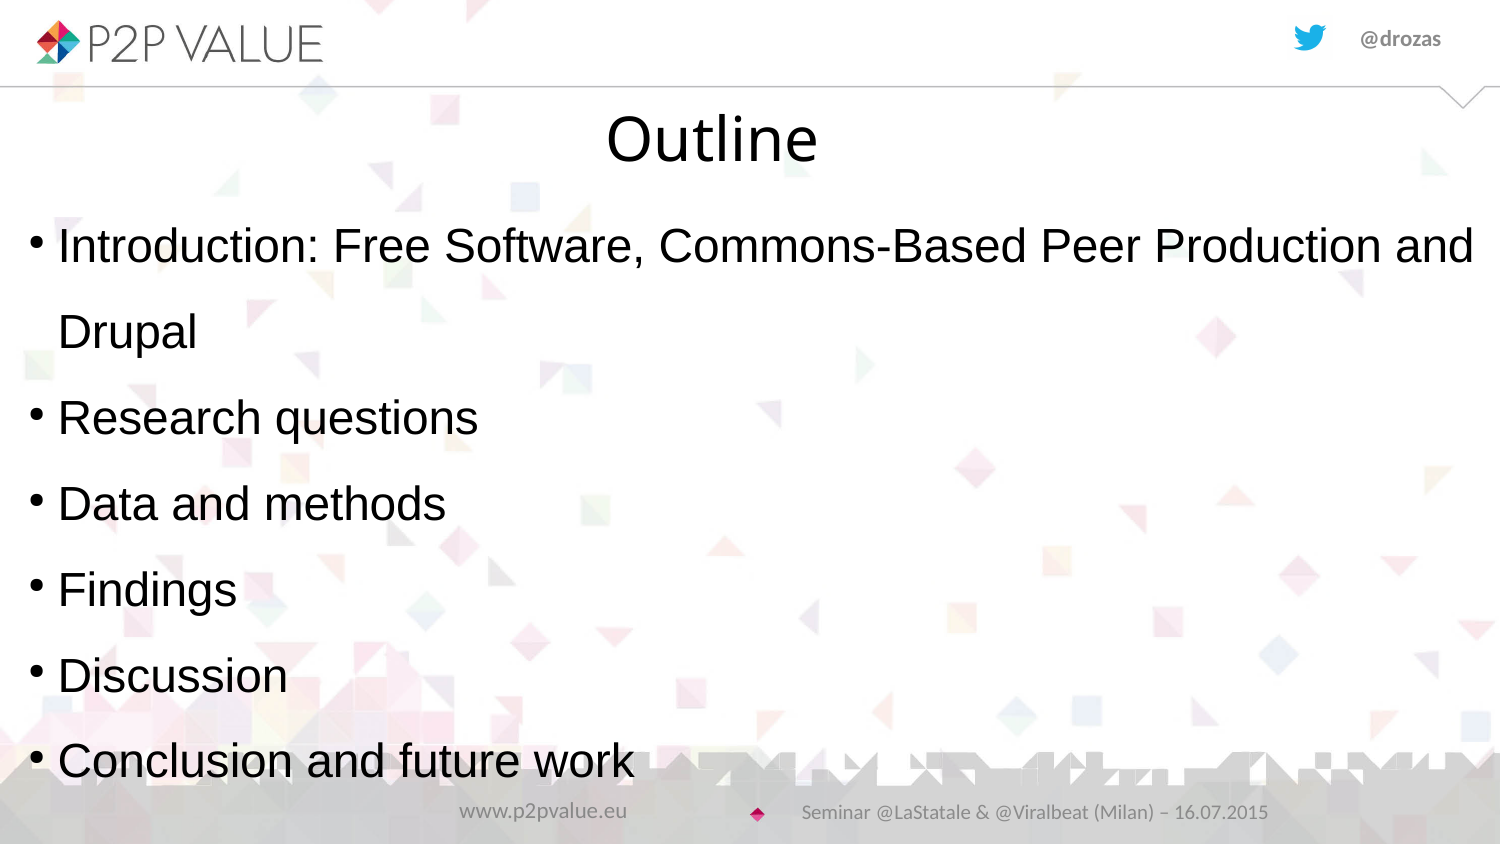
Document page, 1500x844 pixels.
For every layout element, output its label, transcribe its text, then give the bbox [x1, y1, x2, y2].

text_box Seminar @LaStatale & @Viralbeat (Milan) – 16.07.2015 [788, 788, 1481, 834]
text_box @drozas [1333, 15, 1455, 60]
subtitle Introduction: Free Software, Commons-Based Peer Production and Drupal Research questions Data and methods Findings Discussion Conclusion and future work [15, 180, 1496, 796]
picture [0, 0, 1500, 844]
text_box www.p2pvalue.eu [453, 789, 672, 829]
title Outline [60, 92, 1366, 180]
